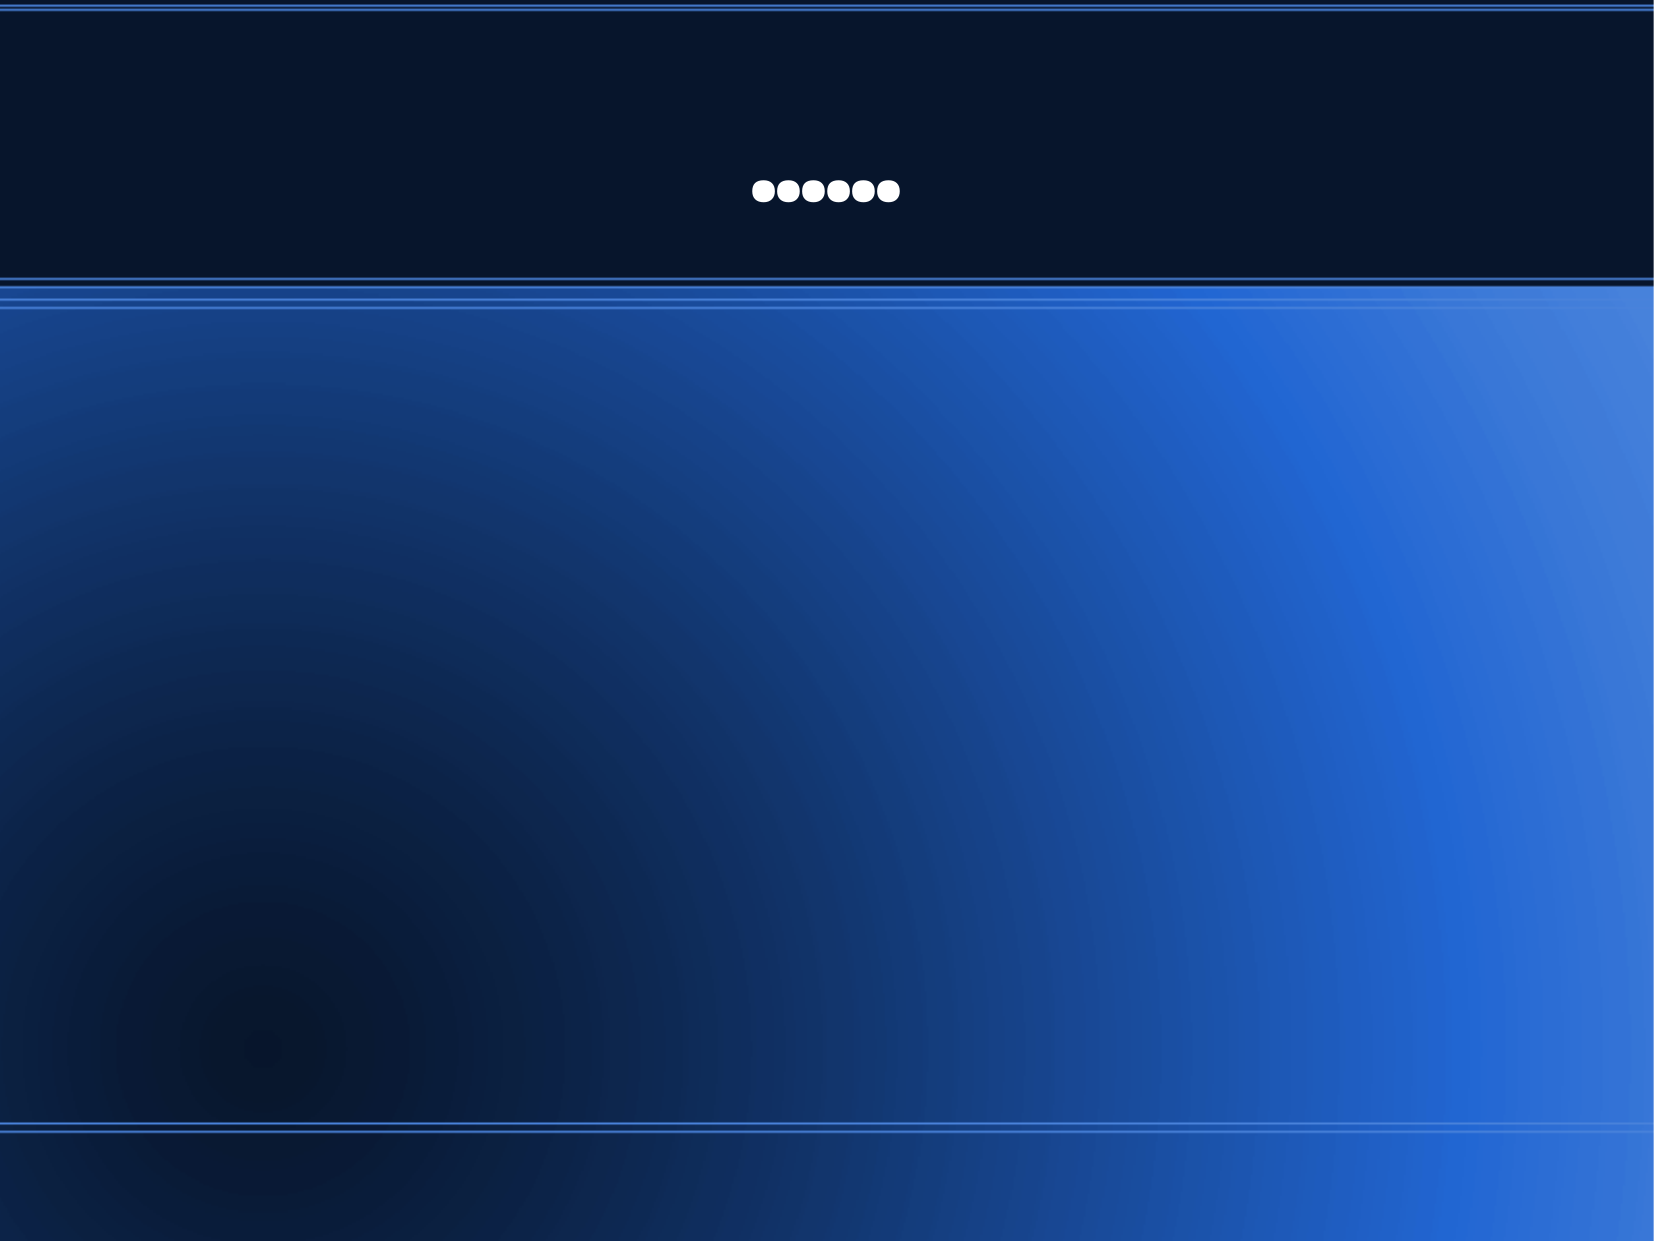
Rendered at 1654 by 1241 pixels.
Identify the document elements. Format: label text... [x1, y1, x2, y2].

title …… [82, 49, 1571, 257]
picture [0, 0, 1654, 1241]
